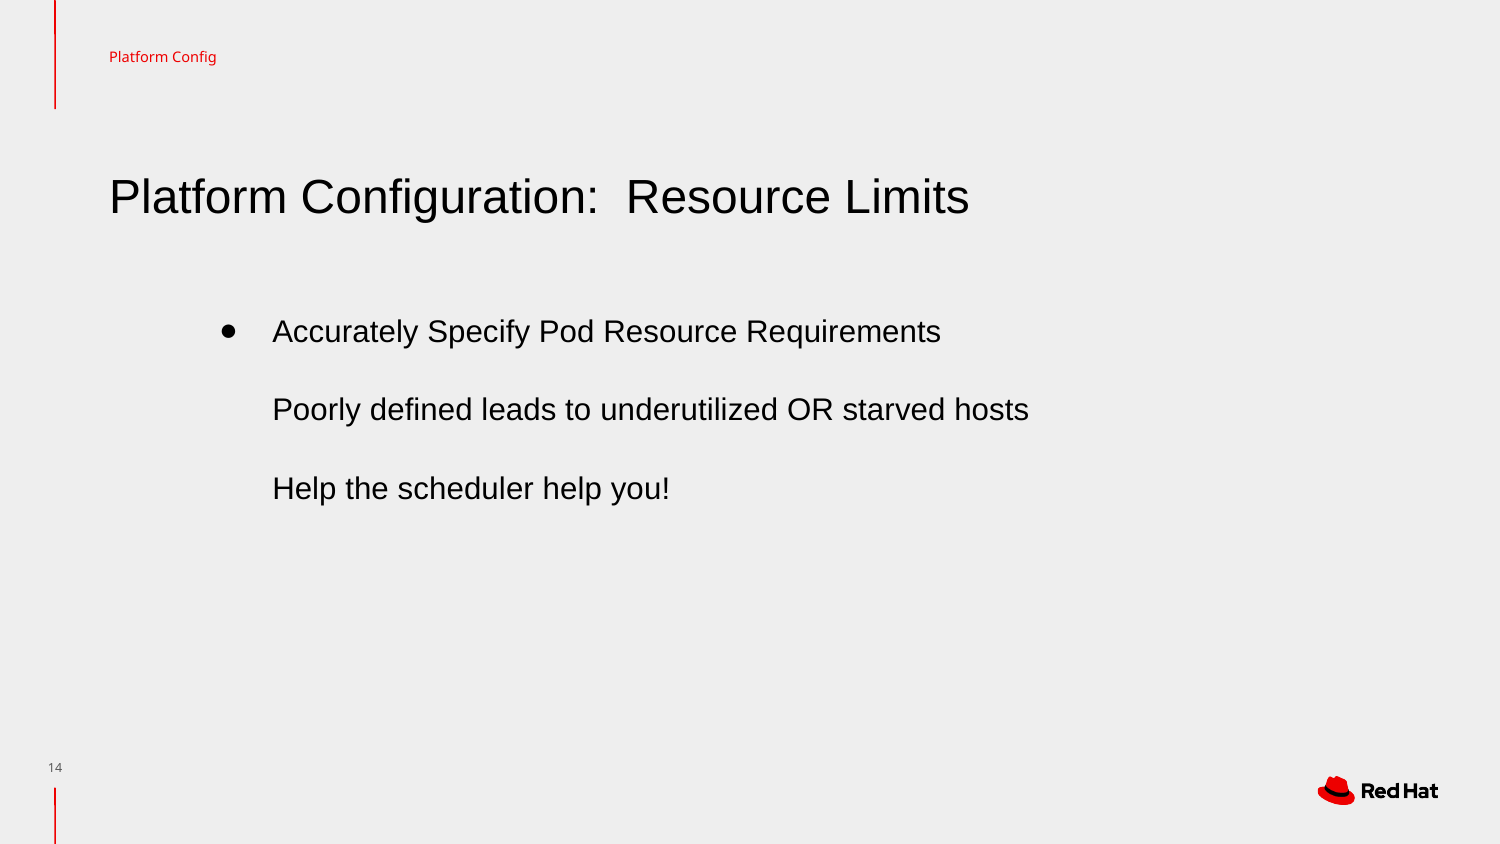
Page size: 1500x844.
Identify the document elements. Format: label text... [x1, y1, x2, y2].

slide_number <number> [10, 759, 101, 777]
title Accurately Specify Pod Resource Requirements Poorly defined leads to underutilized OR starved hosts Help the scheduler help you! [197, 269, 1401, 702]
subtitle Platform Config [55, 6, 689, 108]
picture [1317, 776, 1438, 805]
title Platform Configuration: Resource Limits [55, 145, 1285, 265]
